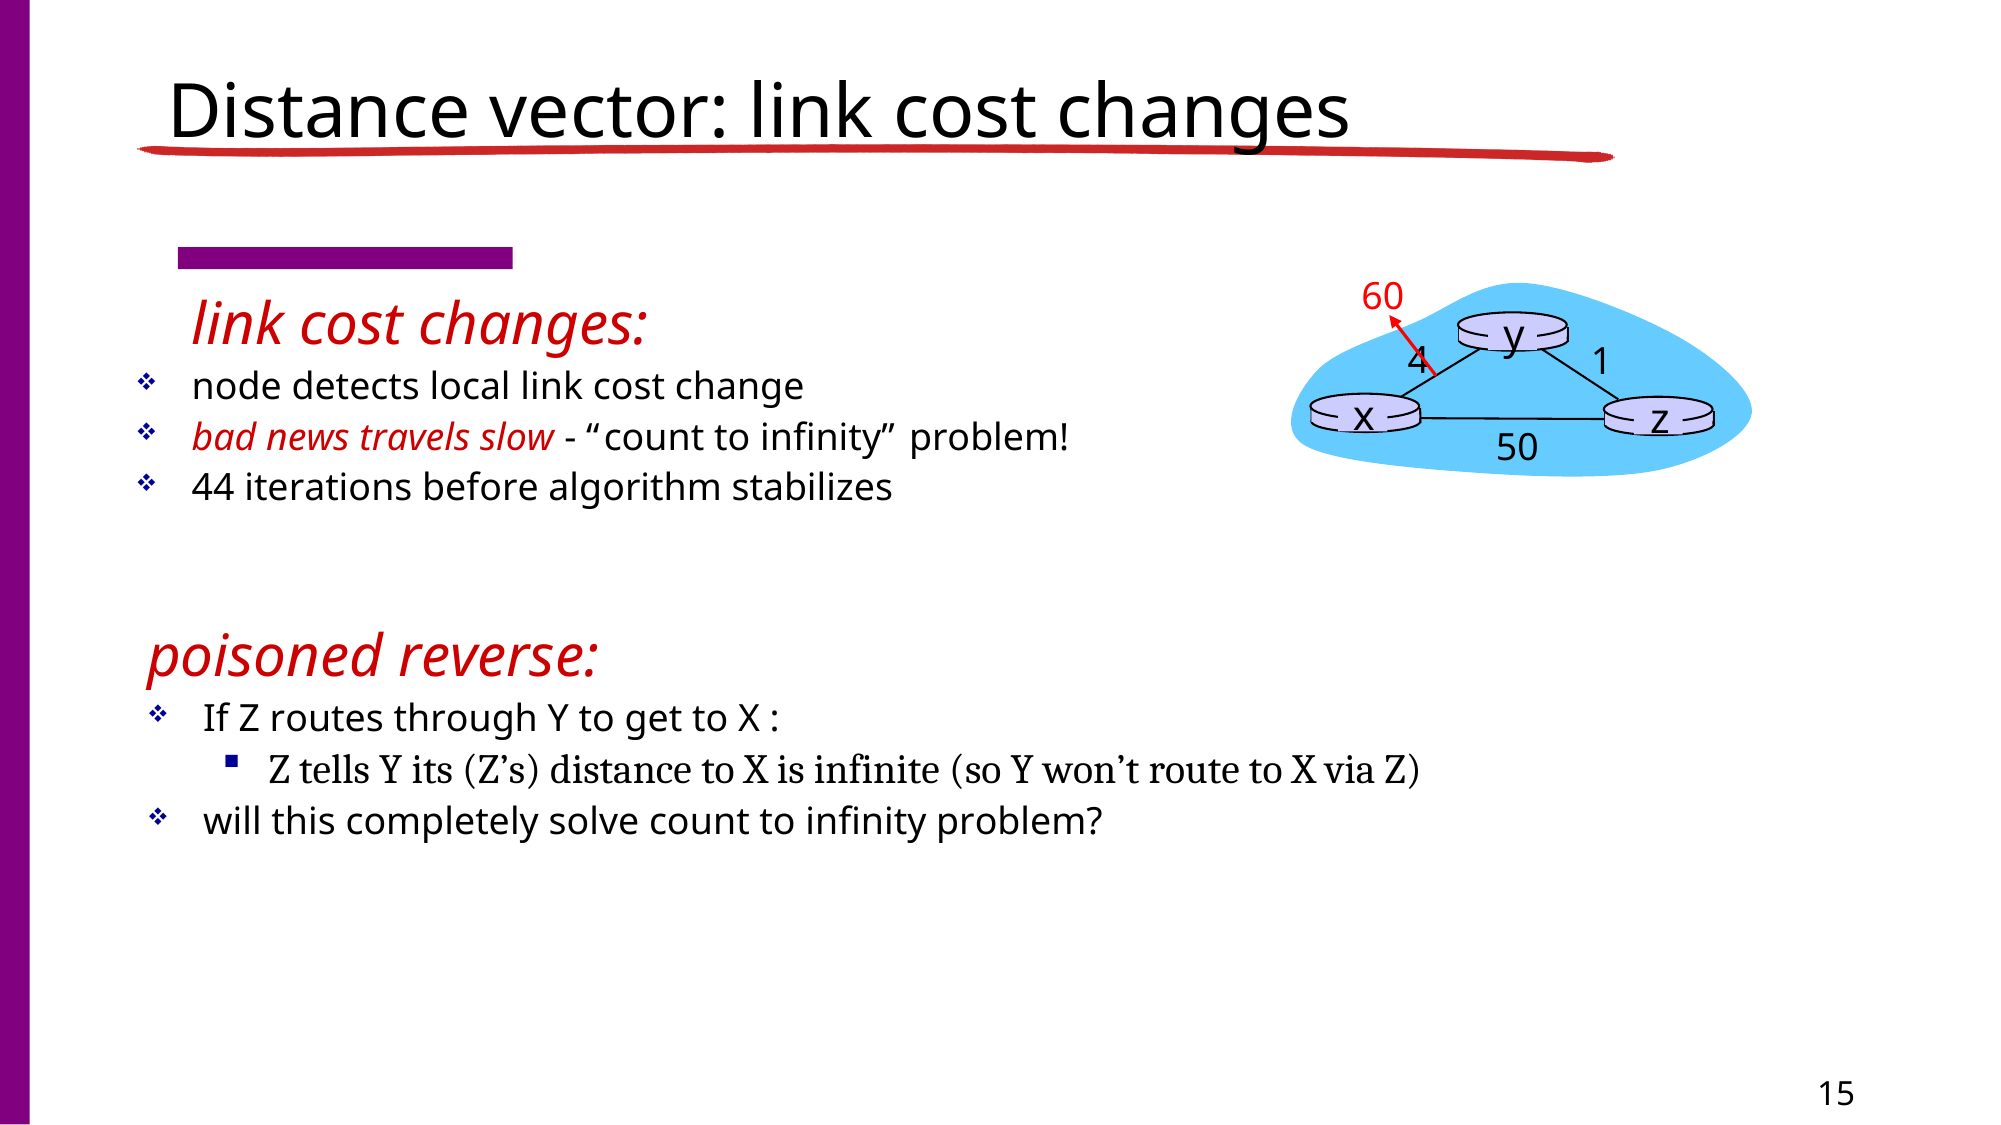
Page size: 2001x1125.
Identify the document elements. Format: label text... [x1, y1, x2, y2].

text_box [1291, 282, 1752, 477]
text_box 4 [1411, 355, 1421, 364]
title Distance vector: link cost changes [116, 24, 1817, 191]
text_box link cost changes: node detects local link cost change bad news travels slow - “count to infinity” problem! 44 iterations before algorithm stabilizes [120, 229, 1186, 644]
text_box y [1488, 299, 1540, 366]
text_box x [1338, 381, 1390, 447]
text_box 1 [1575, 329, 1628, 391]
text_box 50 [1481, 415, 1554, 476]
text_box 4 [1392, 328, 1445, 390]
text_box 60 [1346, 263, 1420, 325]
text_box poisoned reverse: If Z routes through Y to get to X : Z tells Y its (Z’s) distance to X is infinite (so Y won’t route to X via Z) will this completely solve count to infinity problem? [132, 621, 1710, 866]
text_box z [1635, 384, 1685, 450]
